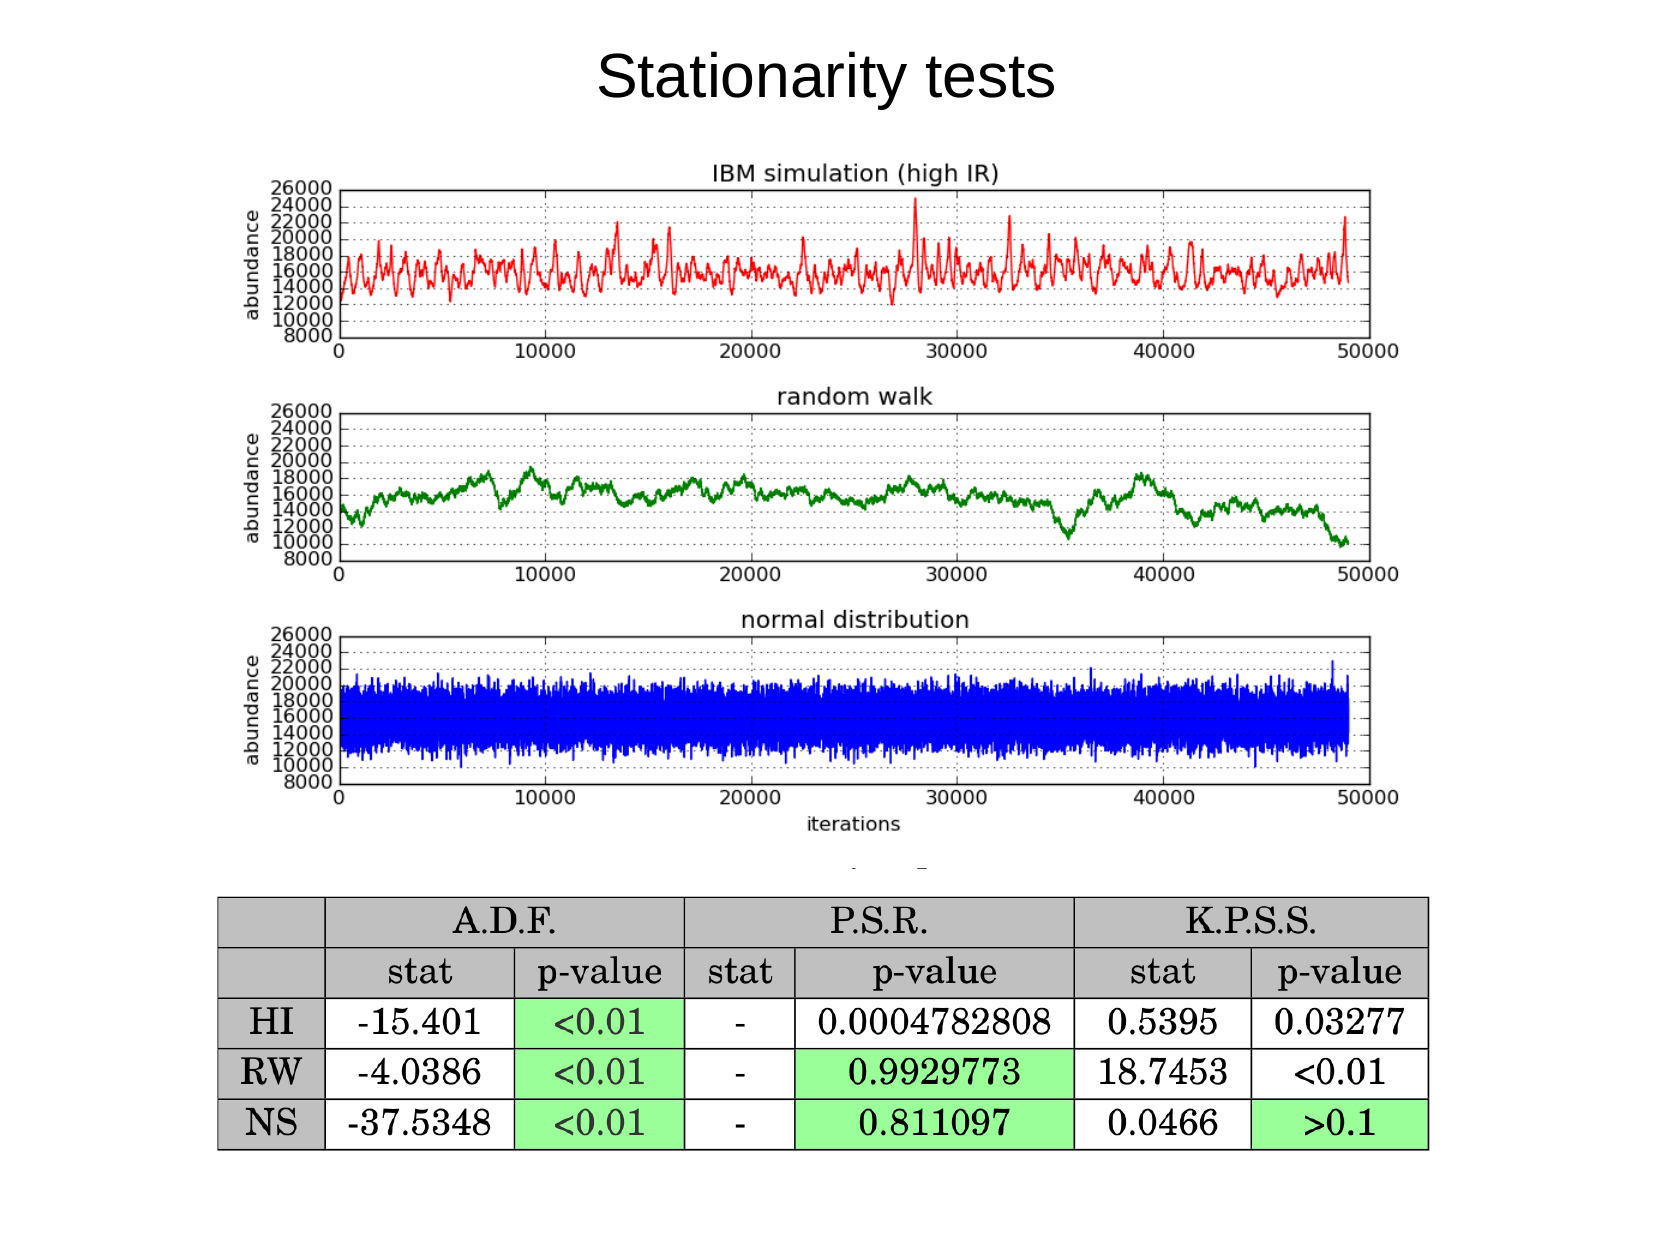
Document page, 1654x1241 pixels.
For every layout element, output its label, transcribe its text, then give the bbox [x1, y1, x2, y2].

picture [165, 868, 1465, 1209]
title Stationarity tests [82, 0, 1571, 180]
picture [221, 142, 1421, 862]
